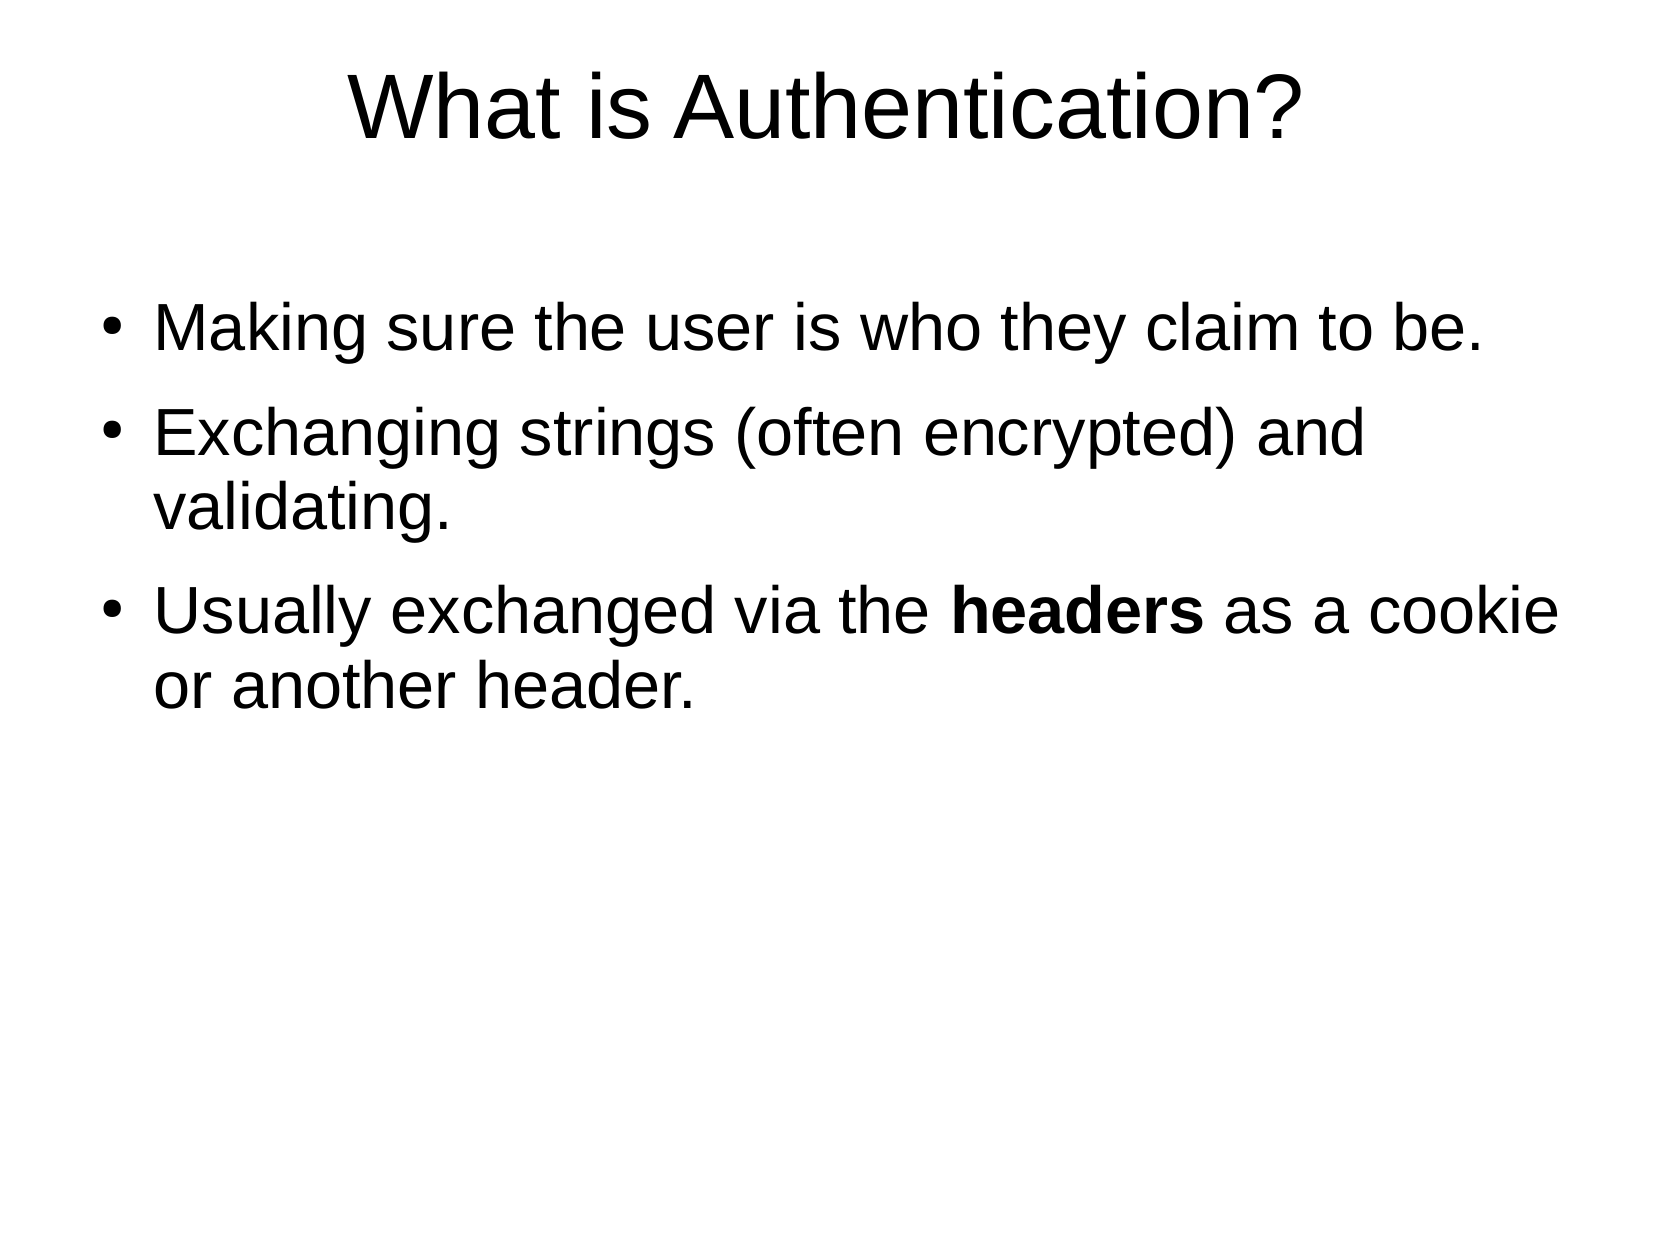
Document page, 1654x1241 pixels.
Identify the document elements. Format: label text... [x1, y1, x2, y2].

list Making sure the user is who they claim to be. Exchanging strings (often encrypted) and validating. Usually exchanged via the headers as a cookie or another header. [82, 290, 1571, 1010]
title What is Authentication? [82, 2, 1571, 211]
